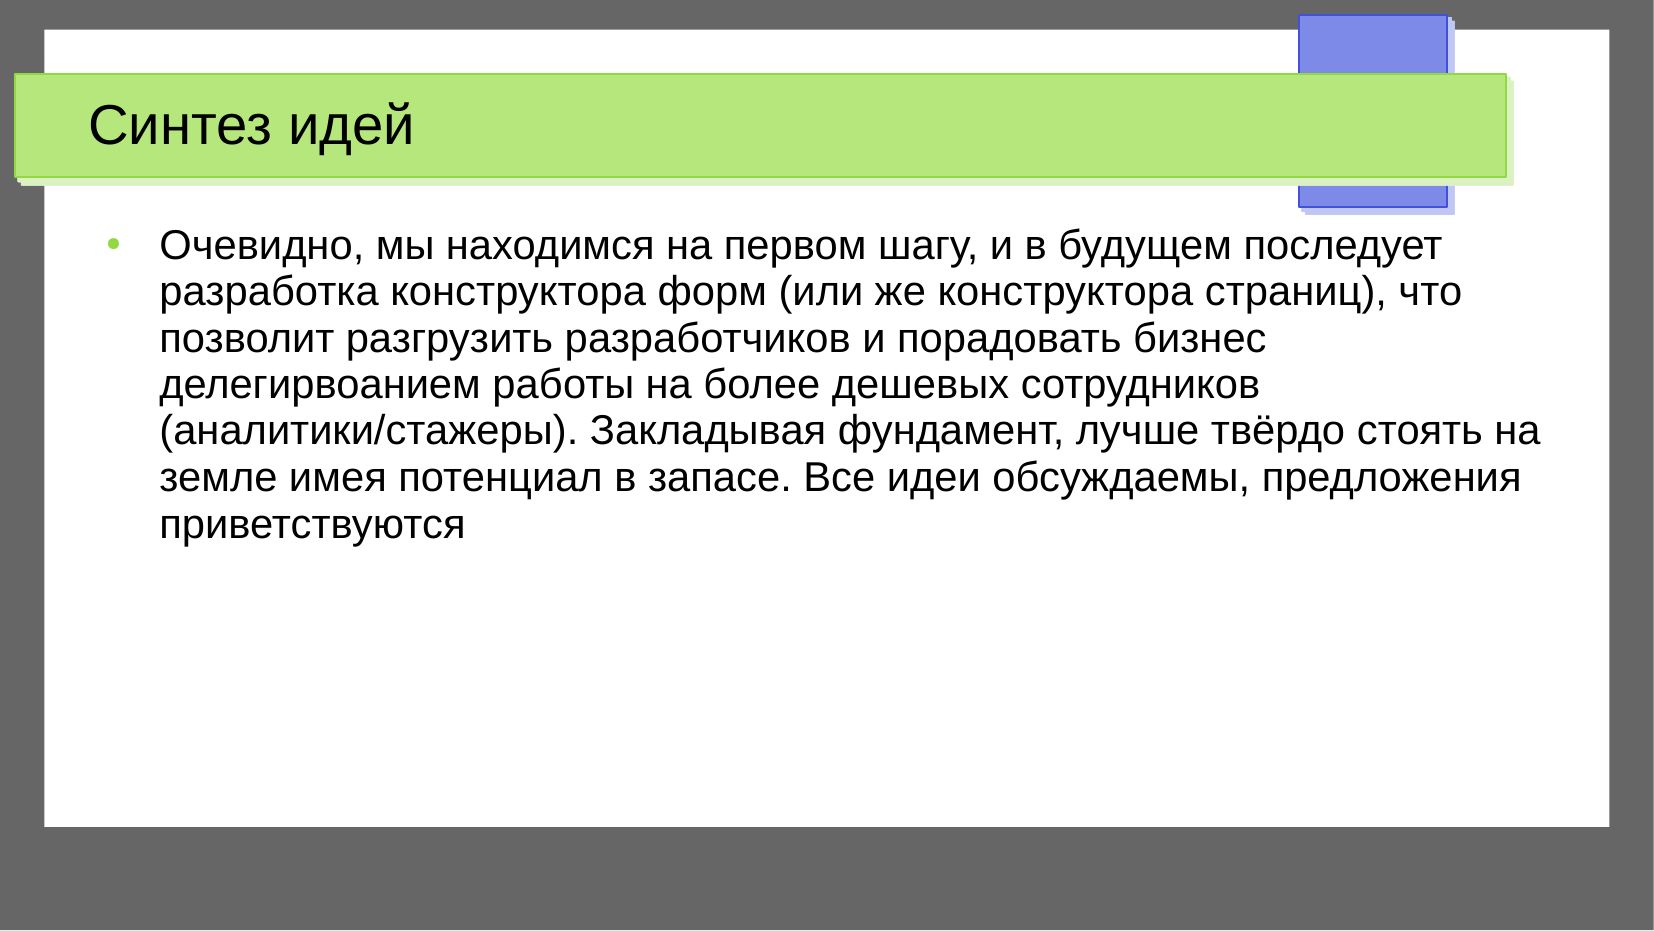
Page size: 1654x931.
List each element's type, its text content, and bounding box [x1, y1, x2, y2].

title Синтез идей [88, 73, 1506, 178]
list Очевидно, мы находимся на первом шагу, и в будущем последует разработка конструктора форм (или же конструктора страниц), что позволит разгрузить разработчиков и порадовать бизнес делегирвоанием работы на более дешевых сотрудников (аналитики/стажеры). Закладывая фундамент, лучше твёрдо стоять на земле имея потенциал в запасе. Все идеи обсуждаемы, предложения приветствуются [88, 221, 1565, 813]
